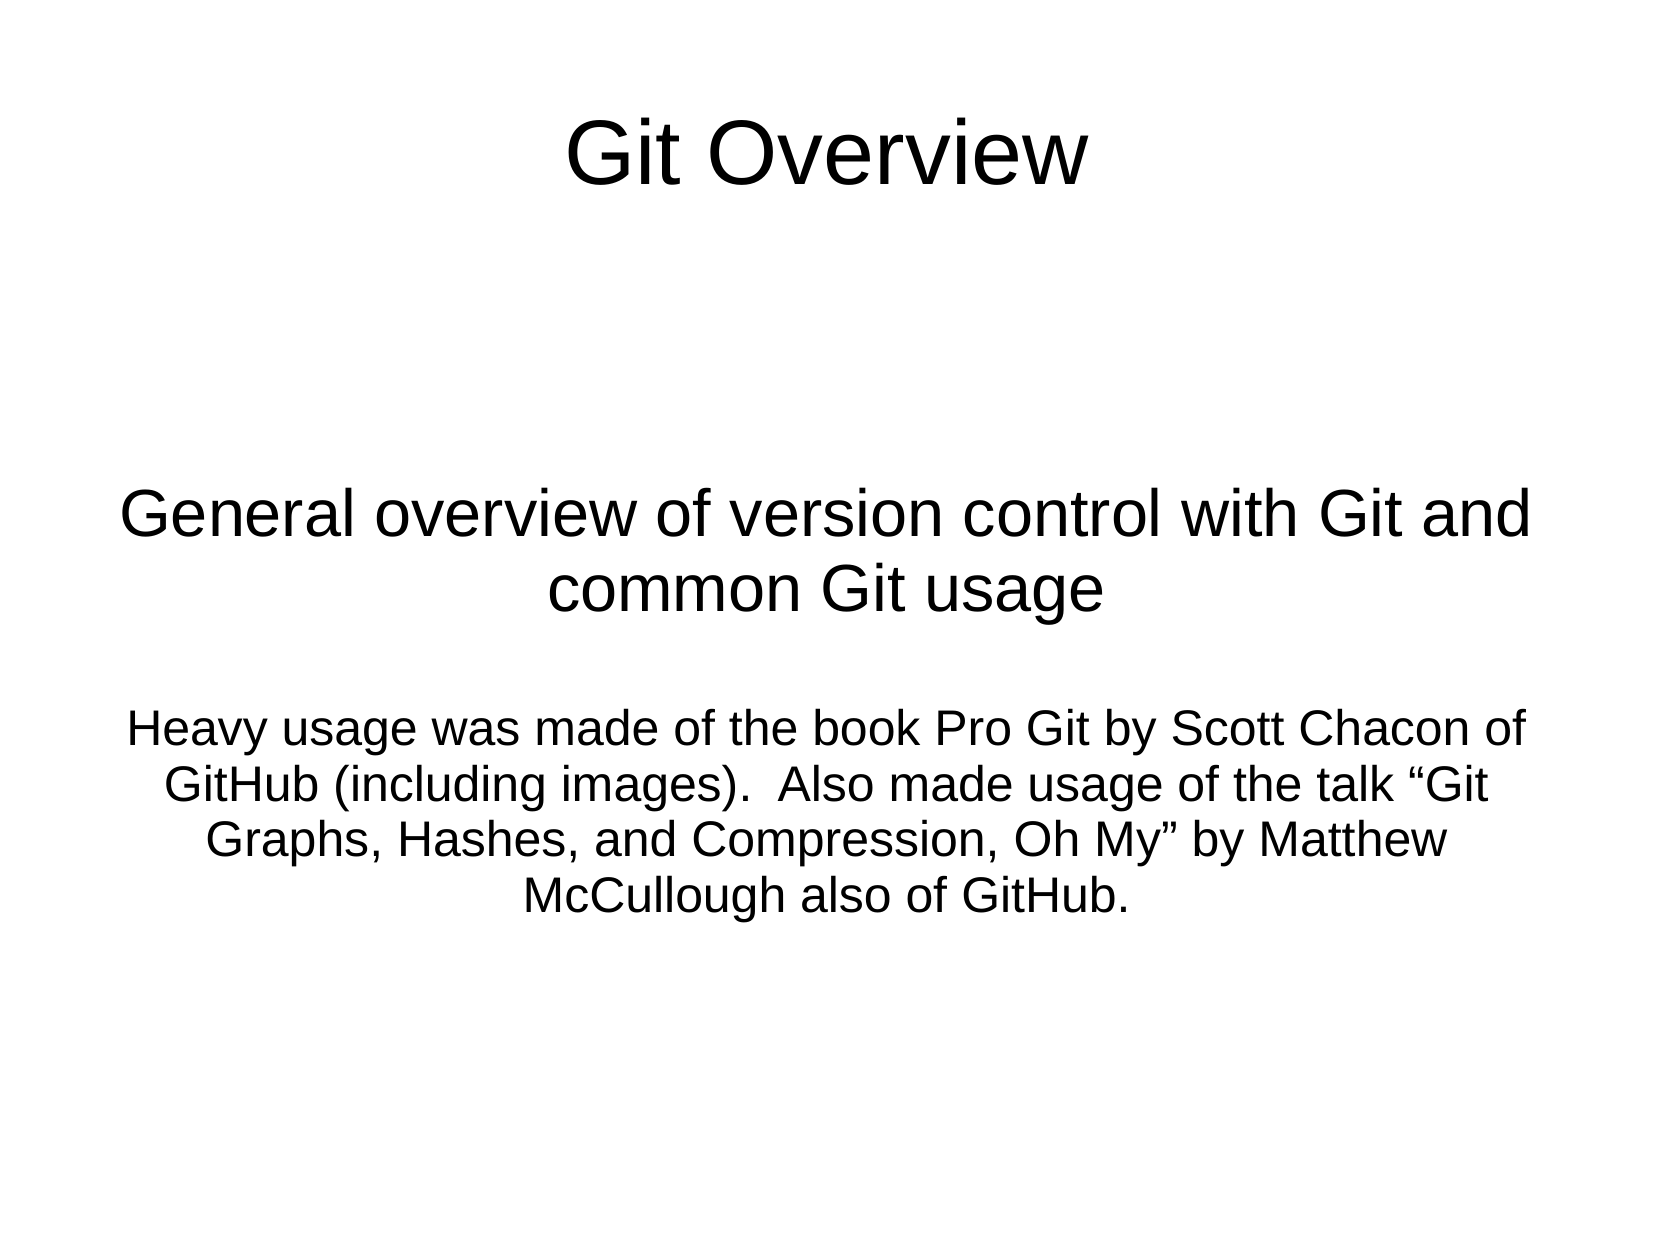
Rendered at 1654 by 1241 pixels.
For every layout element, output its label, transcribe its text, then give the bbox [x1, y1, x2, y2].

subtitle General overview of version control with Git and common Git usage Heavy usage was made of the book Pro Git by Scott Chacon of GitHub (including images). Also made usage of the talk “Git Graphs, Hashes, and Compression, Oh My” by Matthew McCullough also of GitHub. [82, 290, 1571, 1109]
title Git Overview [82, 49, 1571, 257]
